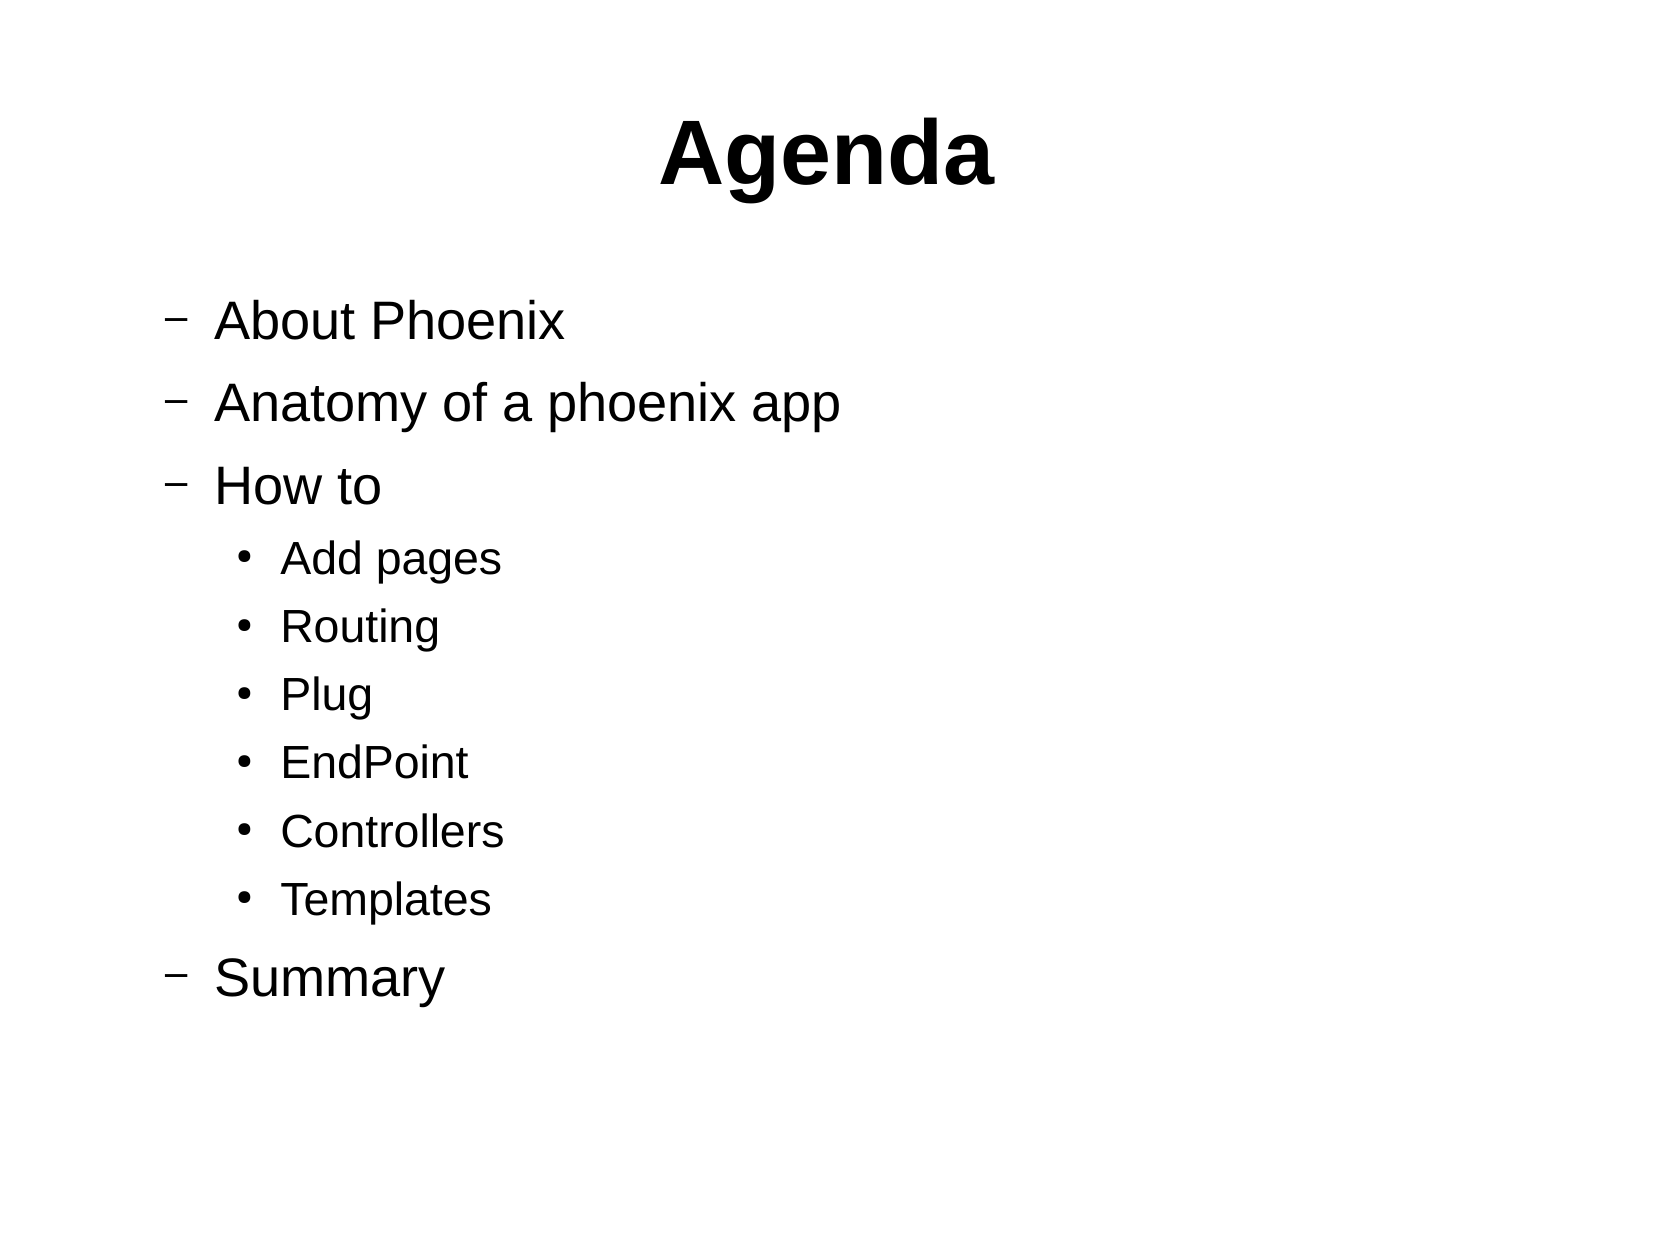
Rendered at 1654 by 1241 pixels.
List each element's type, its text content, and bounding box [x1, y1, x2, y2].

list About Phoenix Anatomy of a phoenix app How to Add pages Routing Plug EndPoint Controllers Templates Summary [82, 290, 1571, 1010]
title Agenda [82, 49, 1571, 257]
